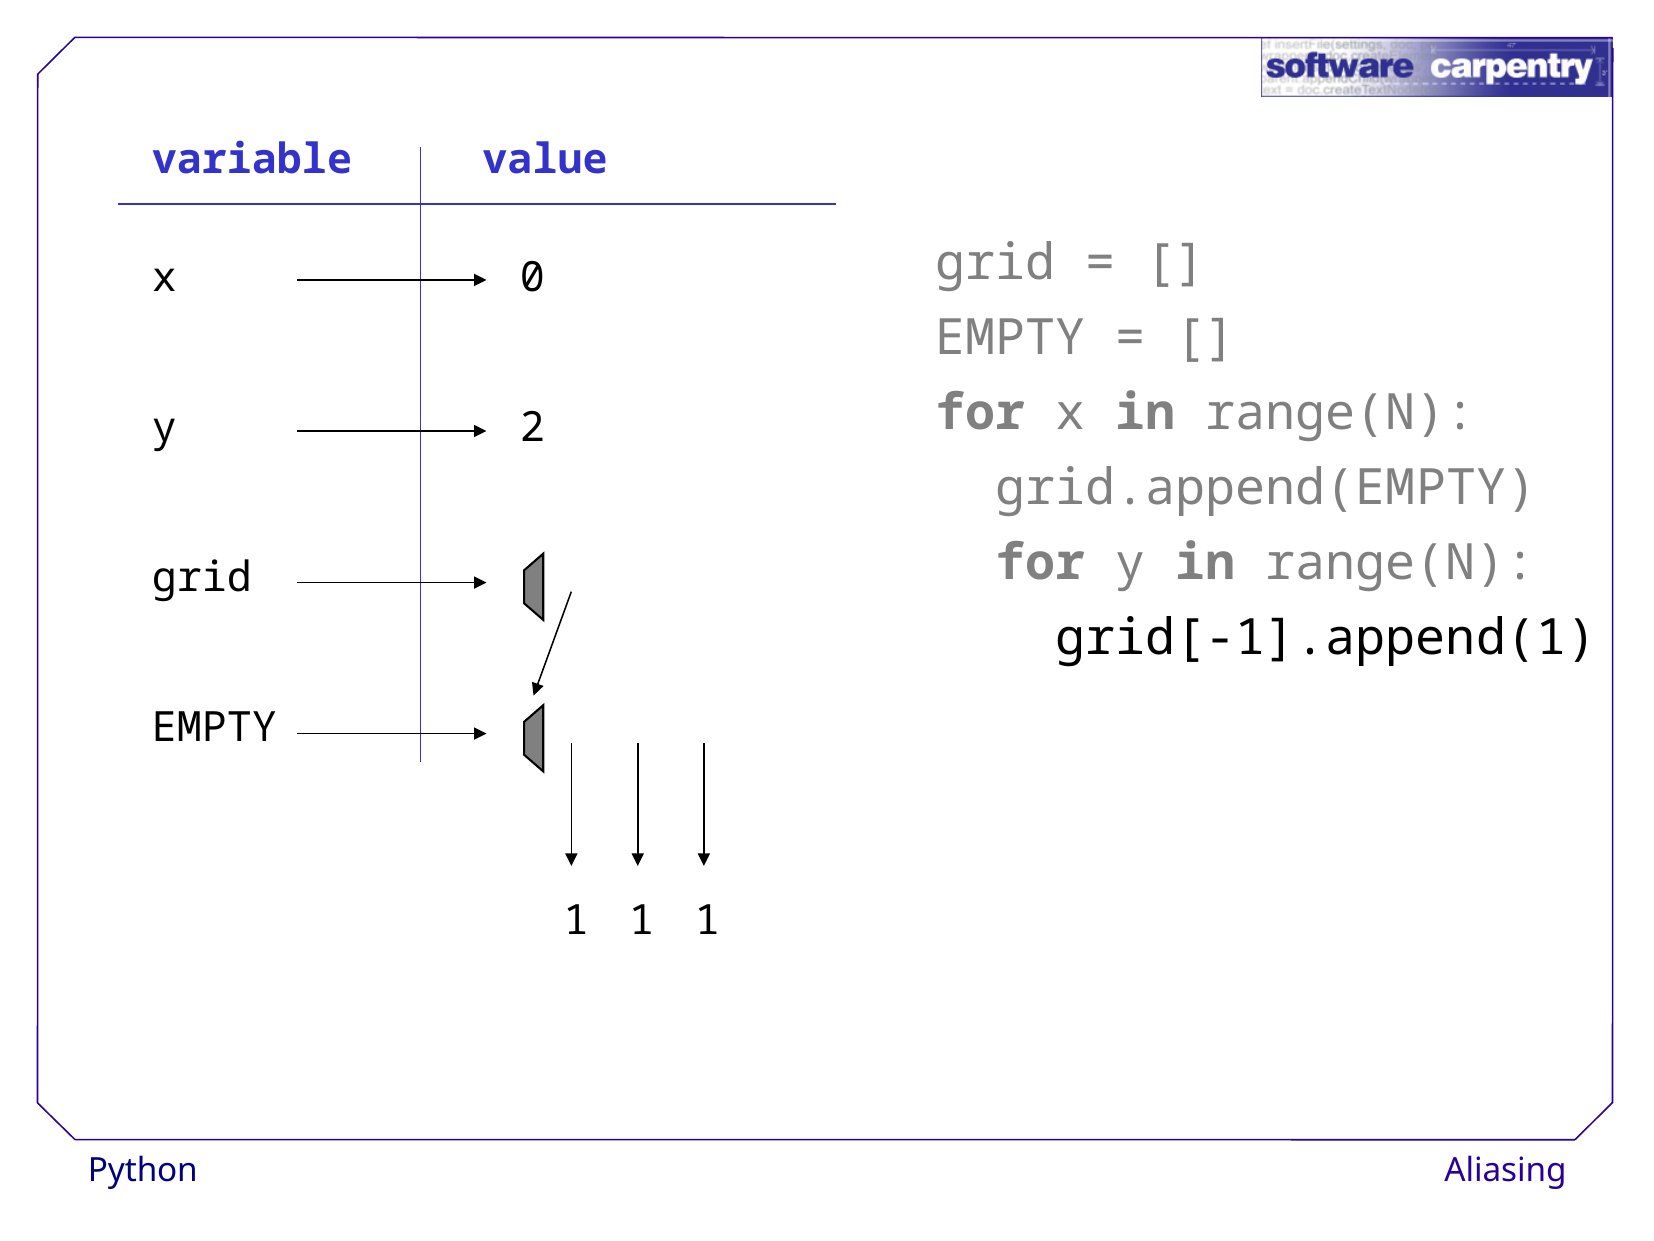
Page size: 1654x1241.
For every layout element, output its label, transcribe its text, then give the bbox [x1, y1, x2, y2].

table_header [609, 705, 674, 771]
table_header 1 [543, 885, 609, 951]
text_box grid = [] EMPTY = [] for x in range(N): grid.append(EMPTY) for y in range(N): grid[-1].append(1) [921, 206, 1517, 696]
text_box x y grid EMPTY [137, 242, 402, 762]
table_header [543, 705, 609, 771]
table_header 1 [609, 885, 674, 951]
text_box [524, 705, 544, 772]
table_header [674, 705, 740, 771]
text_box [524, 553, 544, 620]
text_box 0 2 [505, 242, 770, 470]
text_box value [467, 128, 733, 205]
table_header 1 [674, 885, 740, 951]
text_box variable [137, 128, 402, 205]
table_header [544, 554, 609, 620]
picture [1261, 39, 1613, 97]
